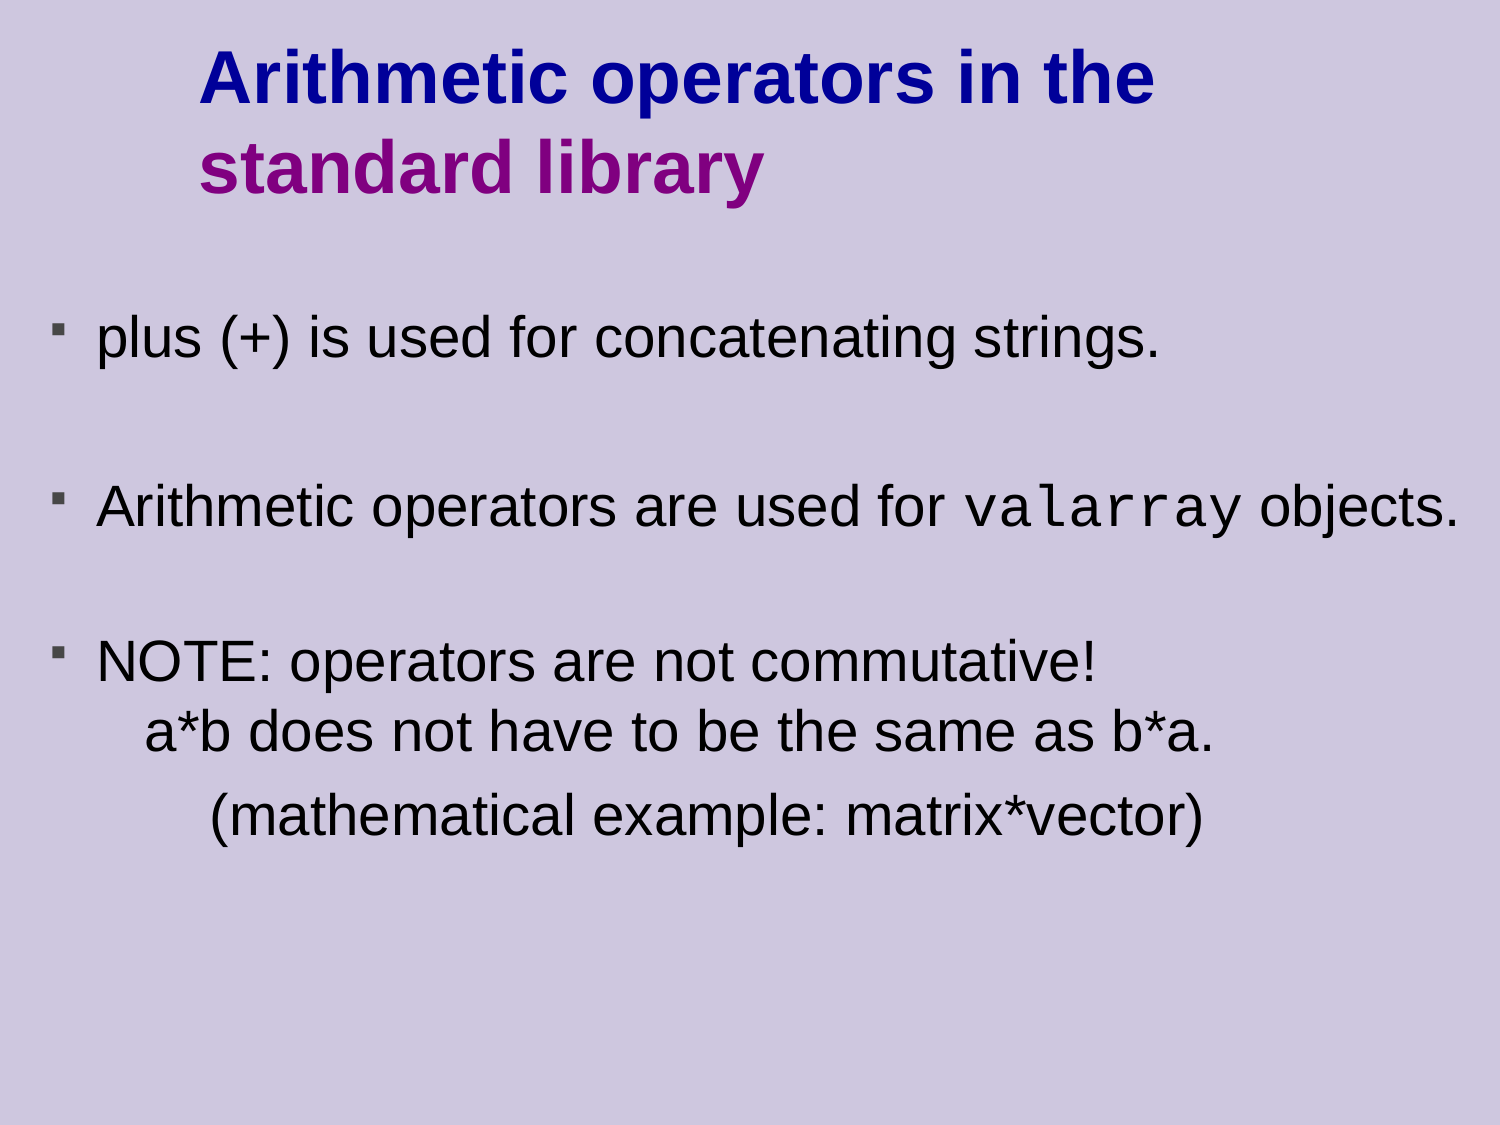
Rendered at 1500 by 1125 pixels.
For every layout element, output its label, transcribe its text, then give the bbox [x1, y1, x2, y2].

list plus (+) is used for concatenating strings. Arithmetic operators are used for valarray objects. NOTE: operators are not commutative! a*b does not have to be the same as b*a. (mathematical example: matrix*vector) [49, 215, 1468, 988]
title Arithmetic operators in the standard library [198, 24, 1468, 213]
